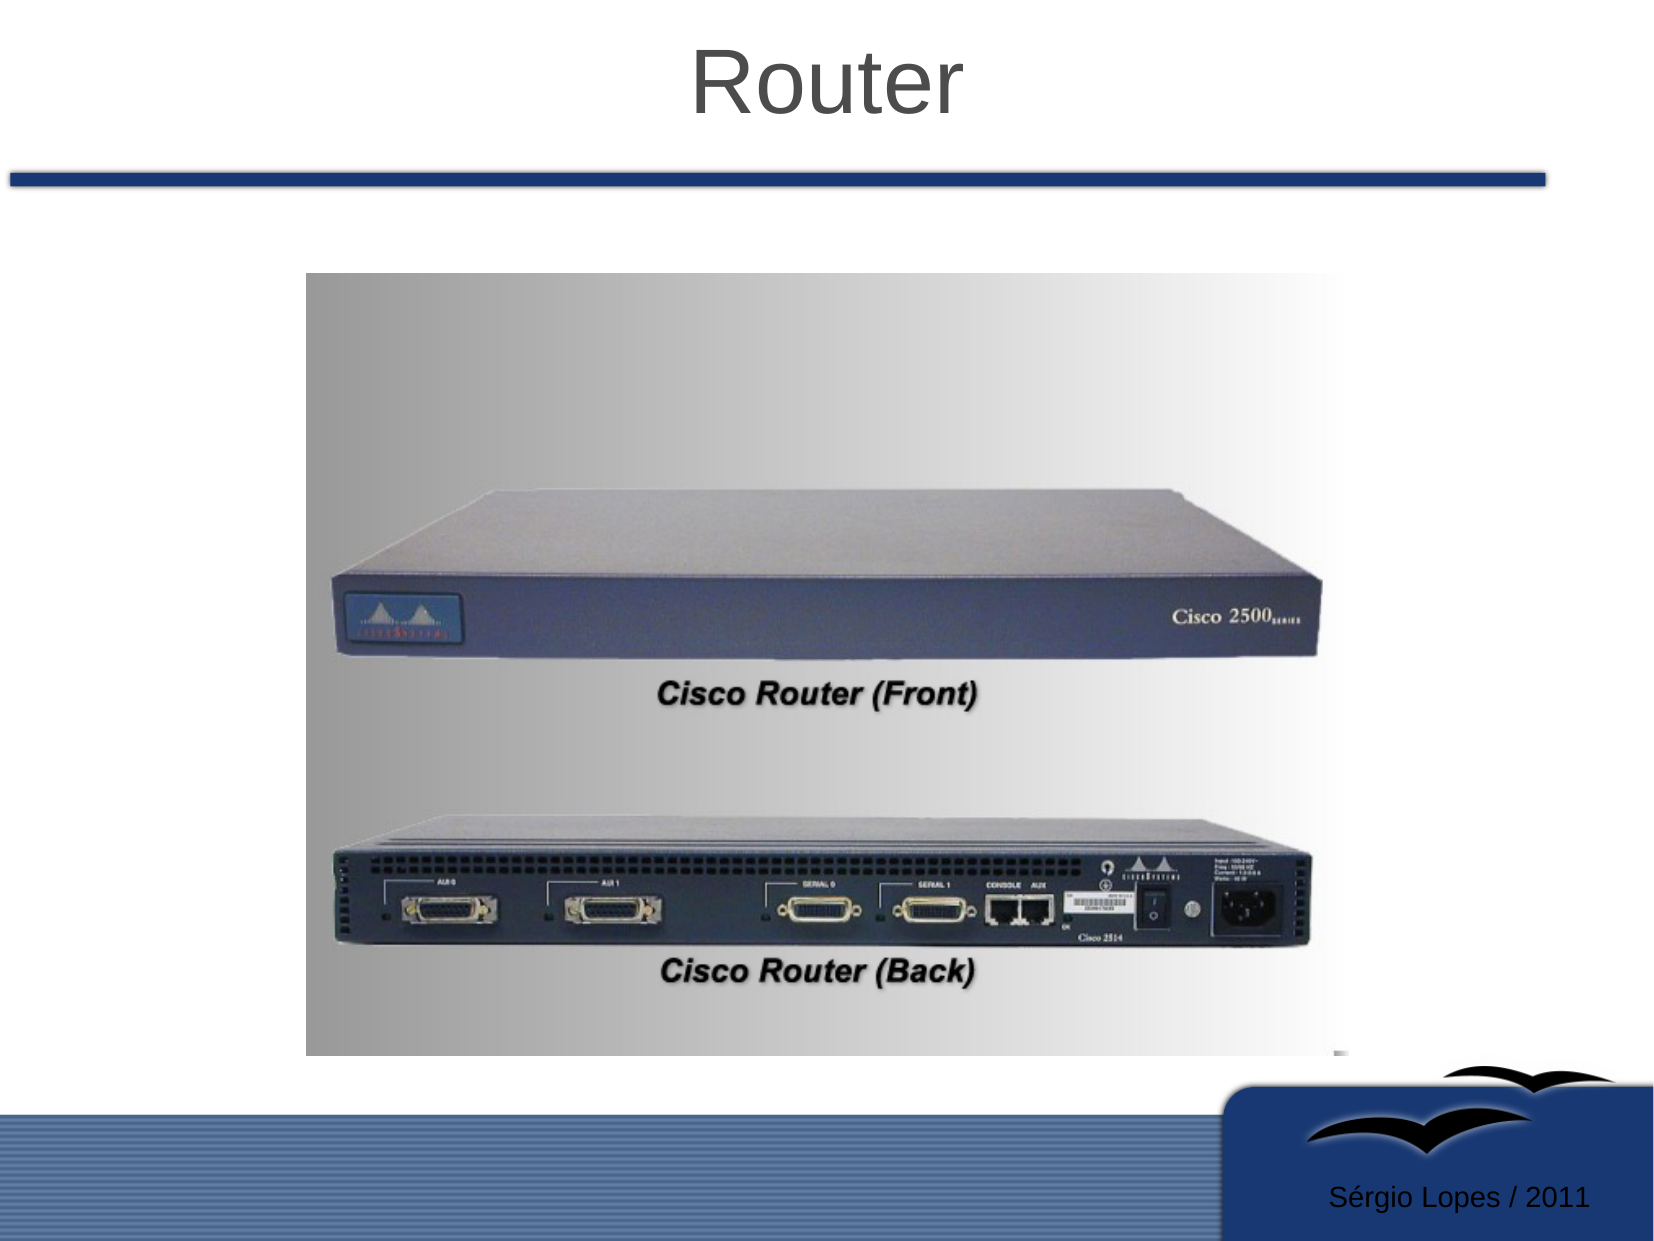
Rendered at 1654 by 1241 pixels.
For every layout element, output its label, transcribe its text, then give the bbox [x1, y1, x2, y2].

picture [0, 0, 1654, 1241]
title Router [121, 0, 1534, 164]
text_box Sérgio Lopes / 2011 [1328, 1181, 1588, 1214]
